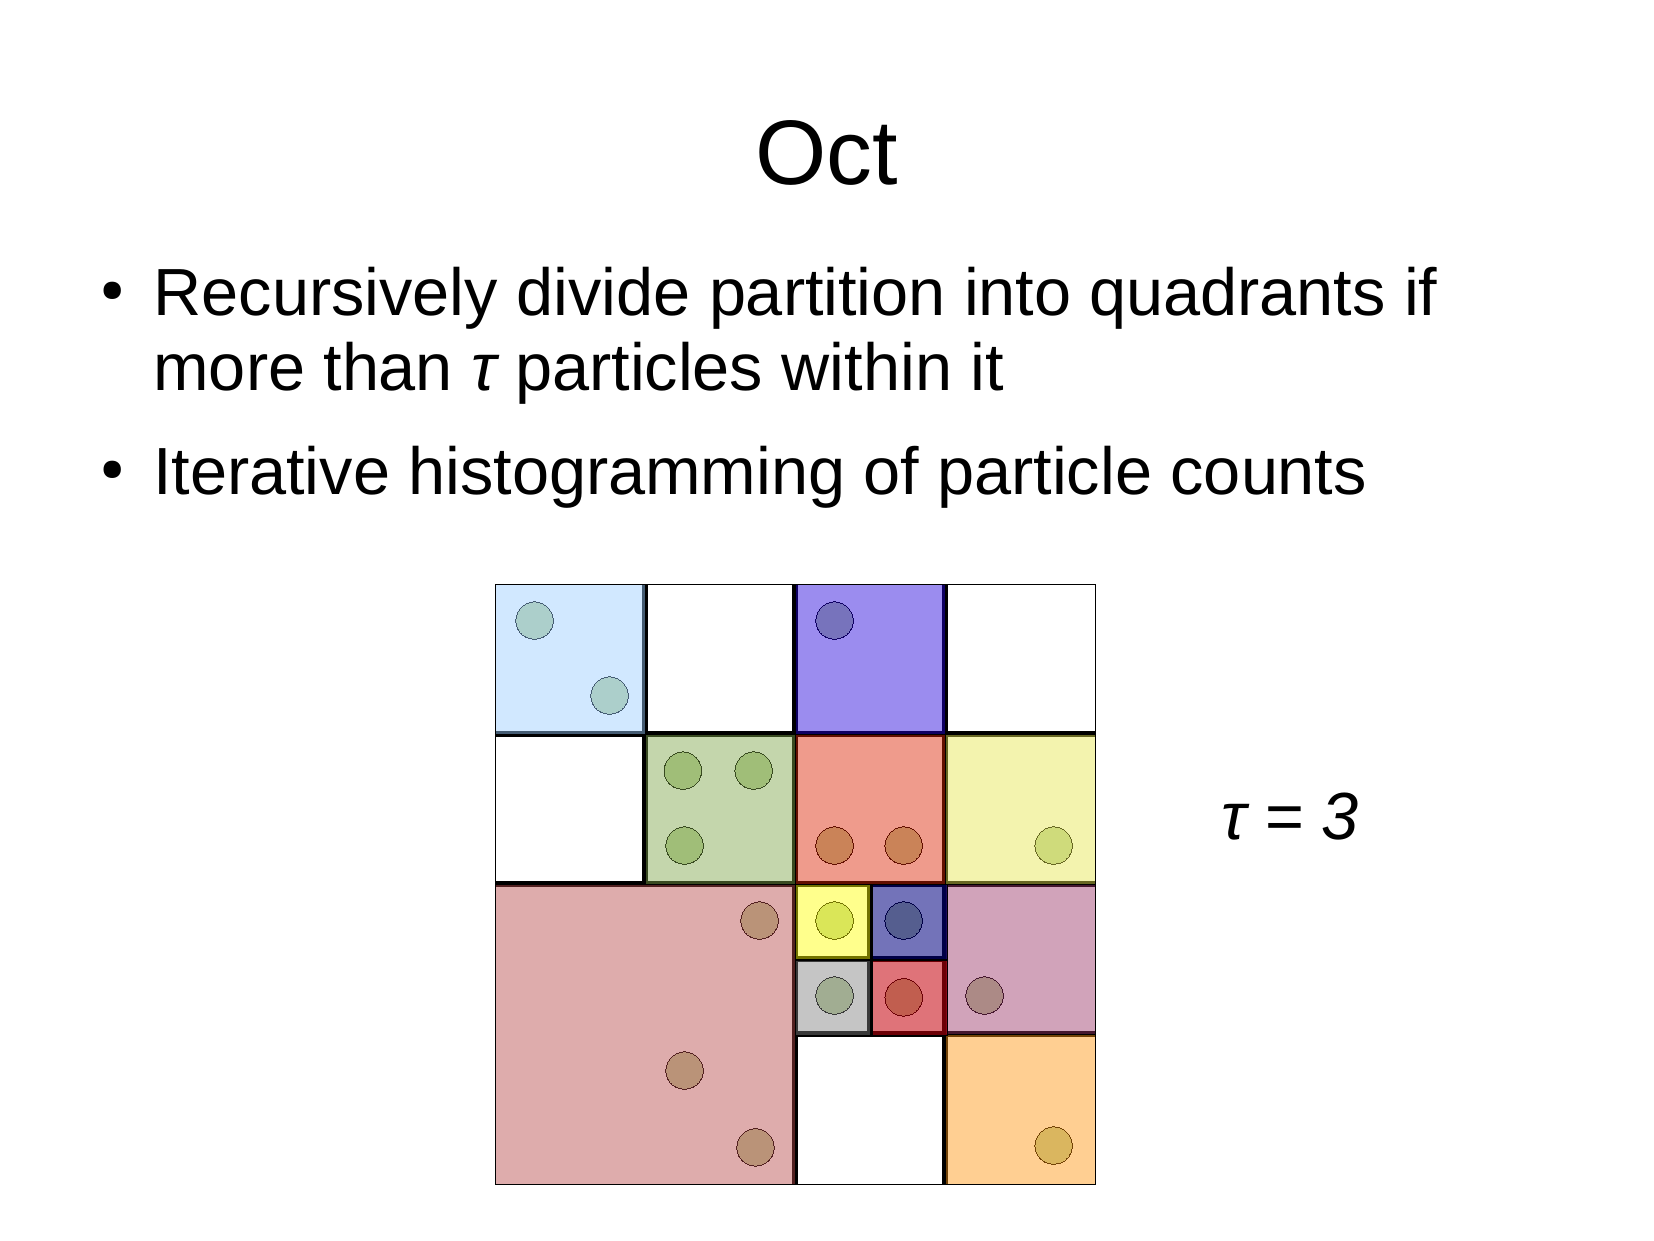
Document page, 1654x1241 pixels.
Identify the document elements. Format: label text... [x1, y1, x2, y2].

text_box τ = 3 [1182, 771, 1375, 885]
list Recursively divide partition into quadrants if more than τ particles within it Iterative histogramming of particle counts [82, 254, 1571, 563]
text_box [495, 584, 1096, 1185]
title Oct [82, 56, 1571, 250]
